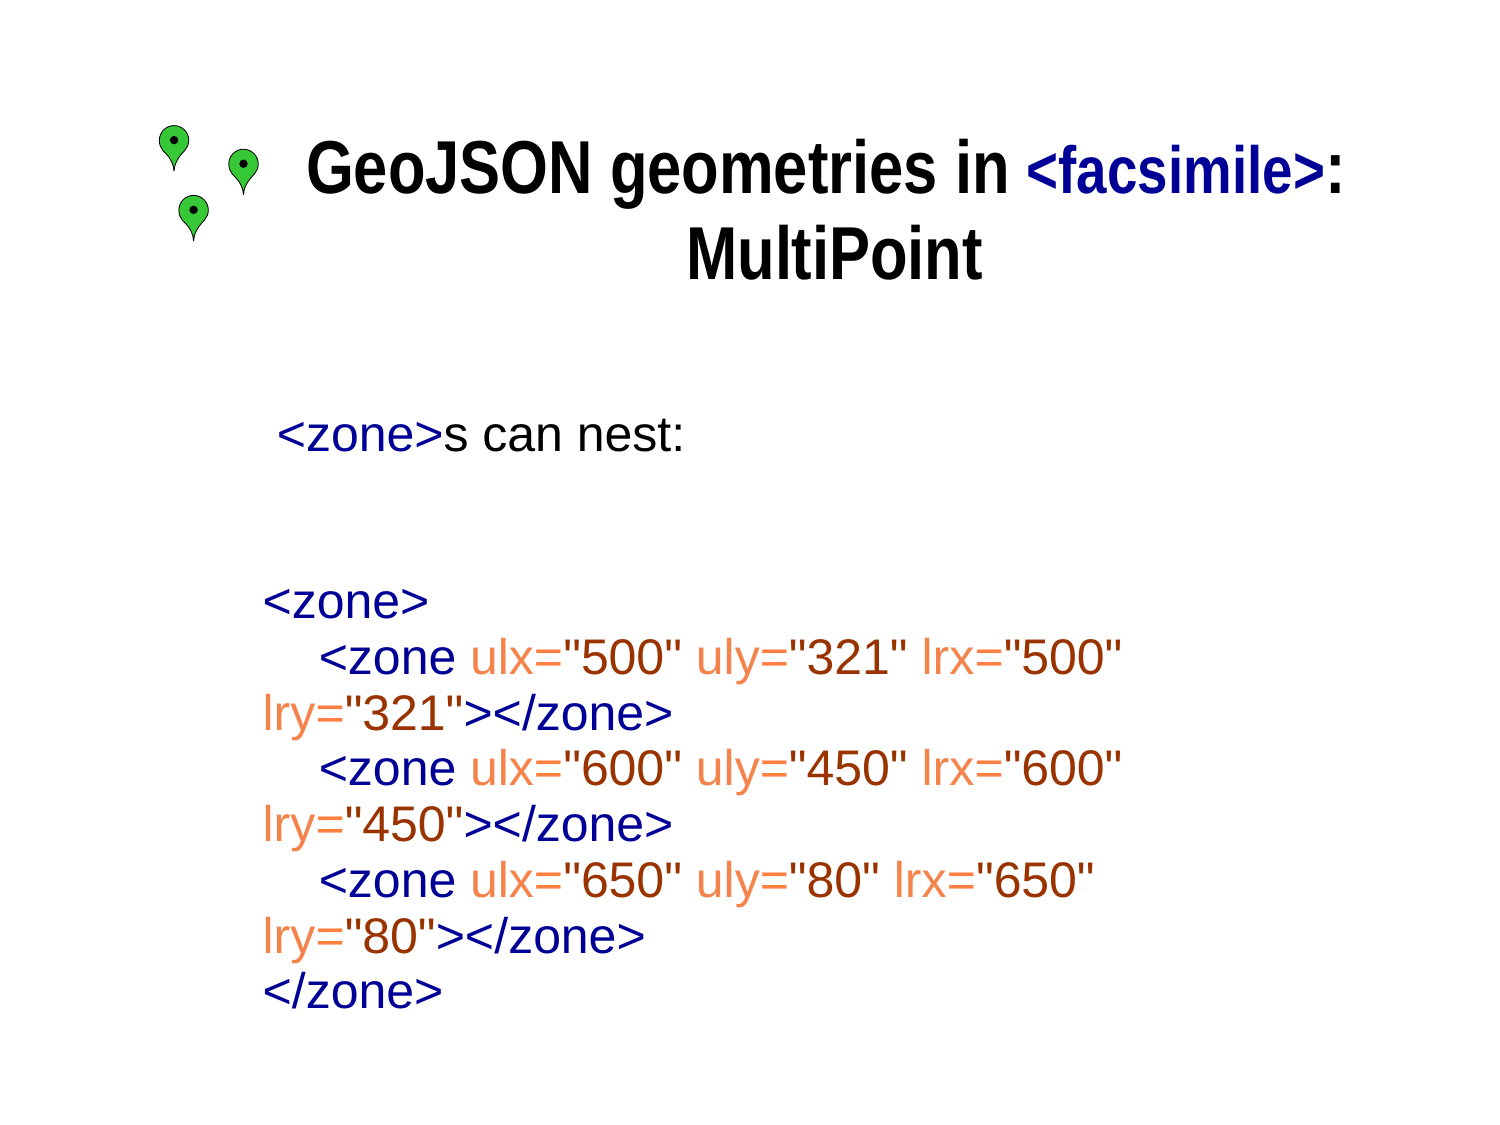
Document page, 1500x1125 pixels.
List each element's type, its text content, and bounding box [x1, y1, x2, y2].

picture [227, 147, 260, 197]
picture [157, 124, 191, 173]
text_box <zone>s can nest: <zone> <zone ulx="500" uly="321" lrx="500" lry="321"></zone> <zone ulx="600" uly="450" lrx="600" lry="450"></zone> <zone ulx="650" uly="80" lrx="650" lry="80"></zone> </zone> [248, 398, 1182, 1025]
picture [177, 193, 211, 243]
title GeoJSON geometries in <facsimile>: MultiPoint [246, 104, 1424, 316]
